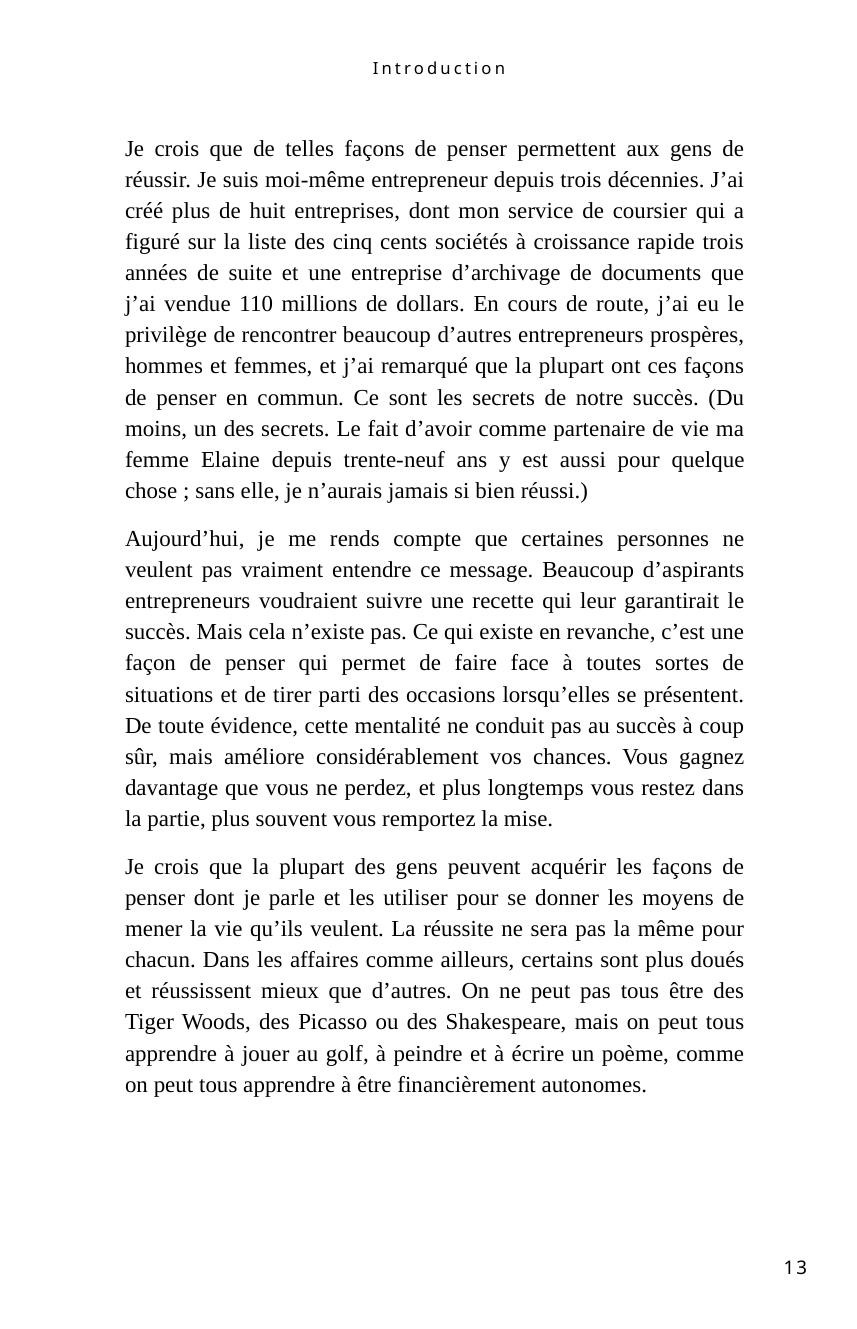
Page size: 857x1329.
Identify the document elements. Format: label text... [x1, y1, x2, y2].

text_box Je crois que de telles façons de penser permettent aux gens de réussir. Je suis moi-même entrepreneur depuis trois décennies. J’ai créé plus de huit entreprises, dont mon service de coursier qui a figuré sur la liste des cinq cents sociétés à croissance rapide trois années de suite et une entreprise d’archivage de documents que j’ai vendue 110 millions de dollars. En cours de route, j’ai eu le privilège de rencontrer beaucoup d’autres entrepreneurs prospères, hommes et femmes, et j’ai remarqué que la plupart ont ces façons de penser en commun. Ce sont les secrets de notre succès. (Du moins, un des secrets. Le fait d’avoir comme partenaire de vie ma femme Elaine depuis trente-neuf ans y est aussi pour quelque chose ; sans elle, je n’aurais jamais si bien réussi.) Aujourd’hui, je me rends compte que certaines personnes ne veulent pas vraiment entendre ce message. Beaucoup d’aspirants entrepreneurs voudraient suivre une recette qui leur garantirait le succès. Mais cela n’existe pas. Ce qui existe en revanche, c’est une façon de penser qui permet de faire face à toutes sortes de situations et de tirer parti des occasions lorsqu’elles se présentent. De toute évidence, cette mentalité ne conduit pas au succès à coup sûr, mais améliore considérablement vos chances. Vous gagnez davantage que vous ne perdez, et plus longtemps vous restez dans la partie, plus souvent vous remportez la mise. Je crois que la plupart des gens peuvent acquérir les façons de penser dont je parle et les utiliser pour se donner les moyens de mener la vie qu’ils veulent. La réussite ne sera pas la même pour chacun. Dans les affaires comme ailleurs, certains sont plus doués et réussissent mieux que d’autres. On ne peut pas tous être des Tiger Woods, des Picasso ou des Shakespeare, mais on peut tous apprendre à jouer au golf, à peindre et à écrire un poème, comme on peut tous apprendre à être financièrement autonomes. [125, 130, 746, 1153]
text_box 13 [783, 1256, 813, 1277]
text_box Introduction [373, 58, 496, 79]
